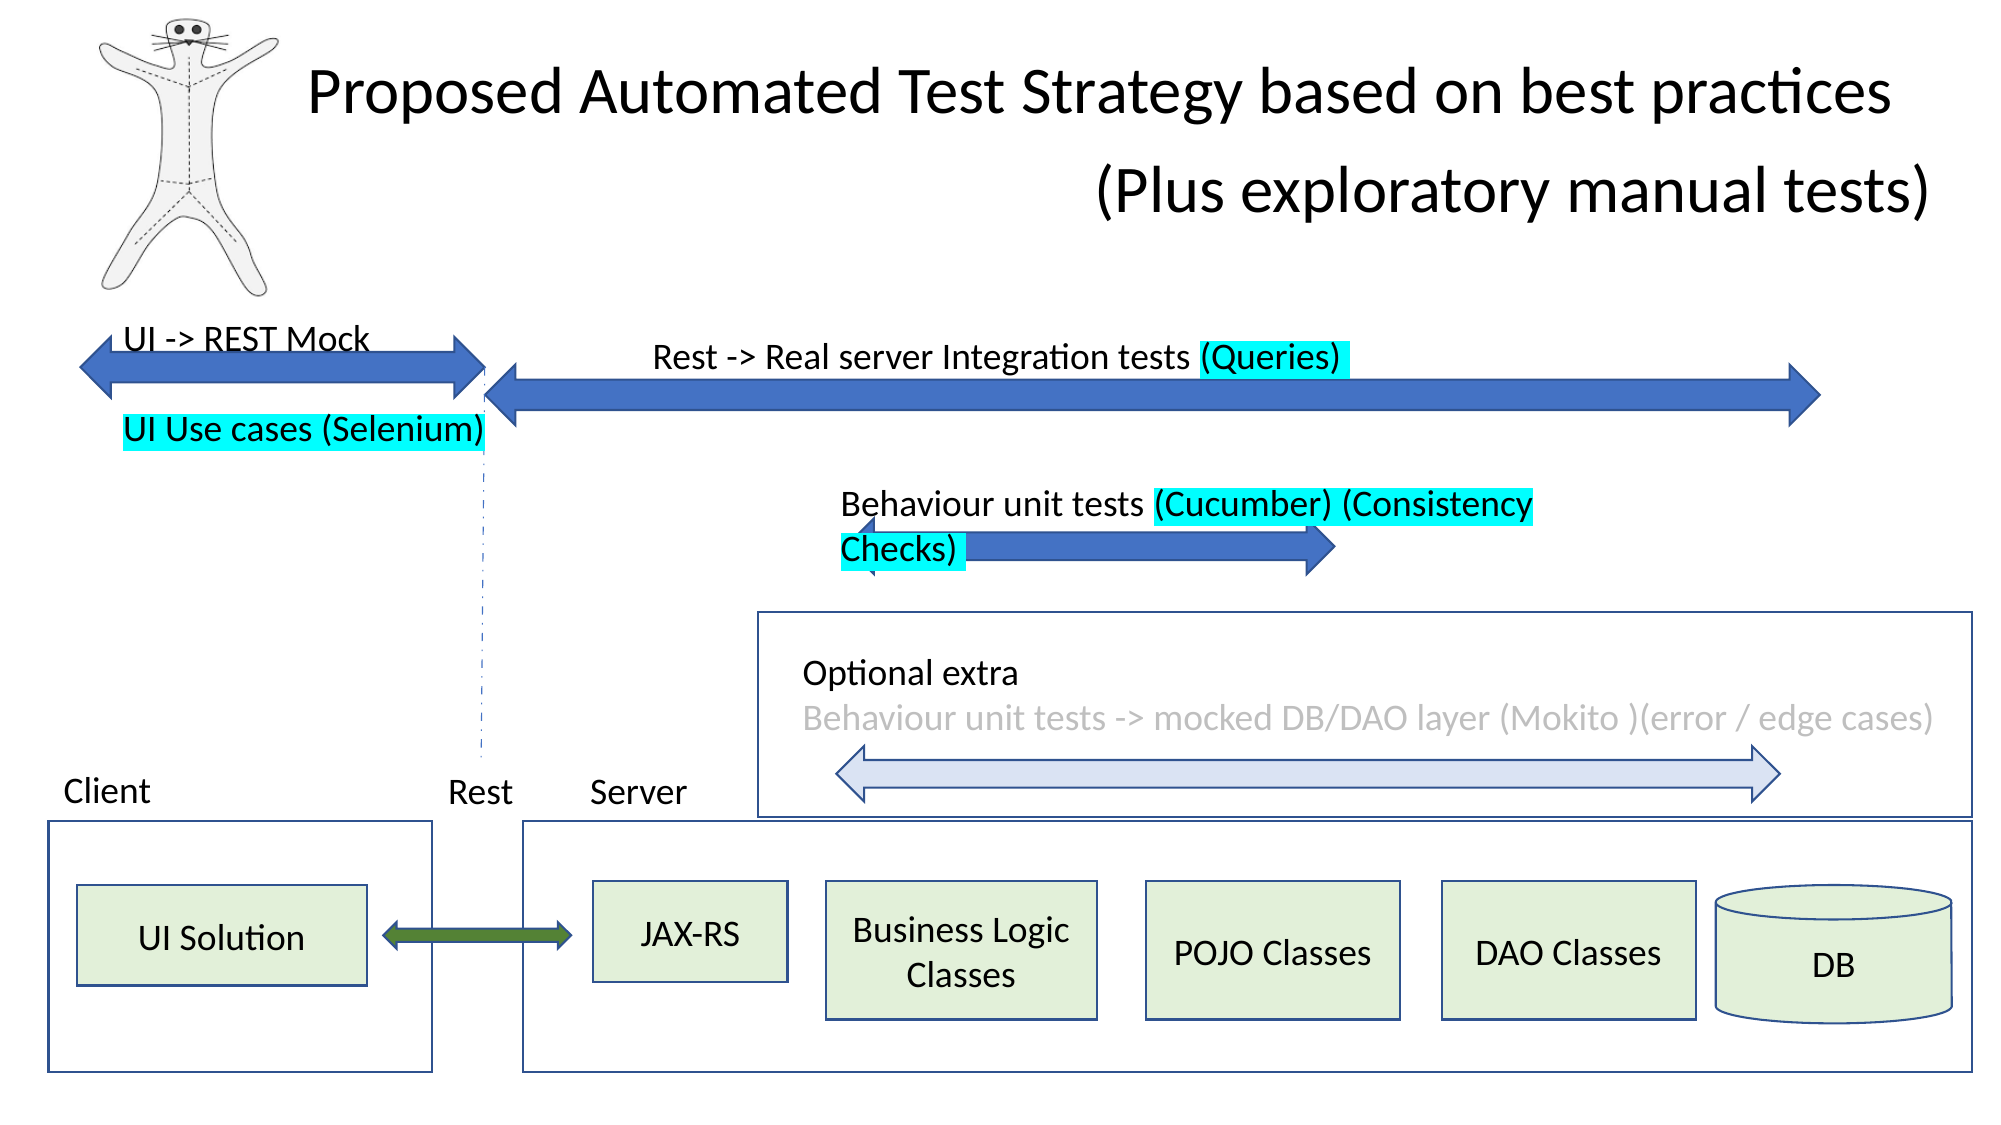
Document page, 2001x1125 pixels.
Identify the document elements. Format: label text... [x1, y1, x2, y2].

text_box Proposed Automated Test Strategy based on best practices [292, 39, 1921, 136]
text_box [383, 922, 572, 949]
text_box [836, 747, 1780, 802]
text_box UI Solution [77, 885, 367, 986]
text_box [505, 364, 1820, 426]
picture [75, 13, 283, 303]
text_box Server [575, 759, 704, 820]
text_box Client [48, 758, 168, 820]
text_box UI -> REST Mock UI Use cases (Selenium) [108, 306, 505, 459]
text_box Optional extra Behaviour unit tests -> mocked DB/DAO layer (Mokito )(error / edge cases) [787, 640, 1958, 747]
text_box Rest -> Real server Integration tests (Queries) [637, 324, 1941, 385]
text_box Behaviour unit tests (Cucumber) (Consistency Checks) [825, 471, 1563, 578]
text_box POJO Classes [1146, 881, 1400, 1020]
text_box (Plus exploratory manual tests) [1079, 138, 1958, 234]
text_box DB [1715, 885, 1952, 1024]
text_box Rest [433, 759, 530, 821]
text_box Business Logic Classes [826, 881, 1097, 1020]
text_box [80, 339, 108, 395]
text_box DAO Classes [1442, 881, 1696, 1020]
text_box JAX-RS [593, 881, 788, 982]
